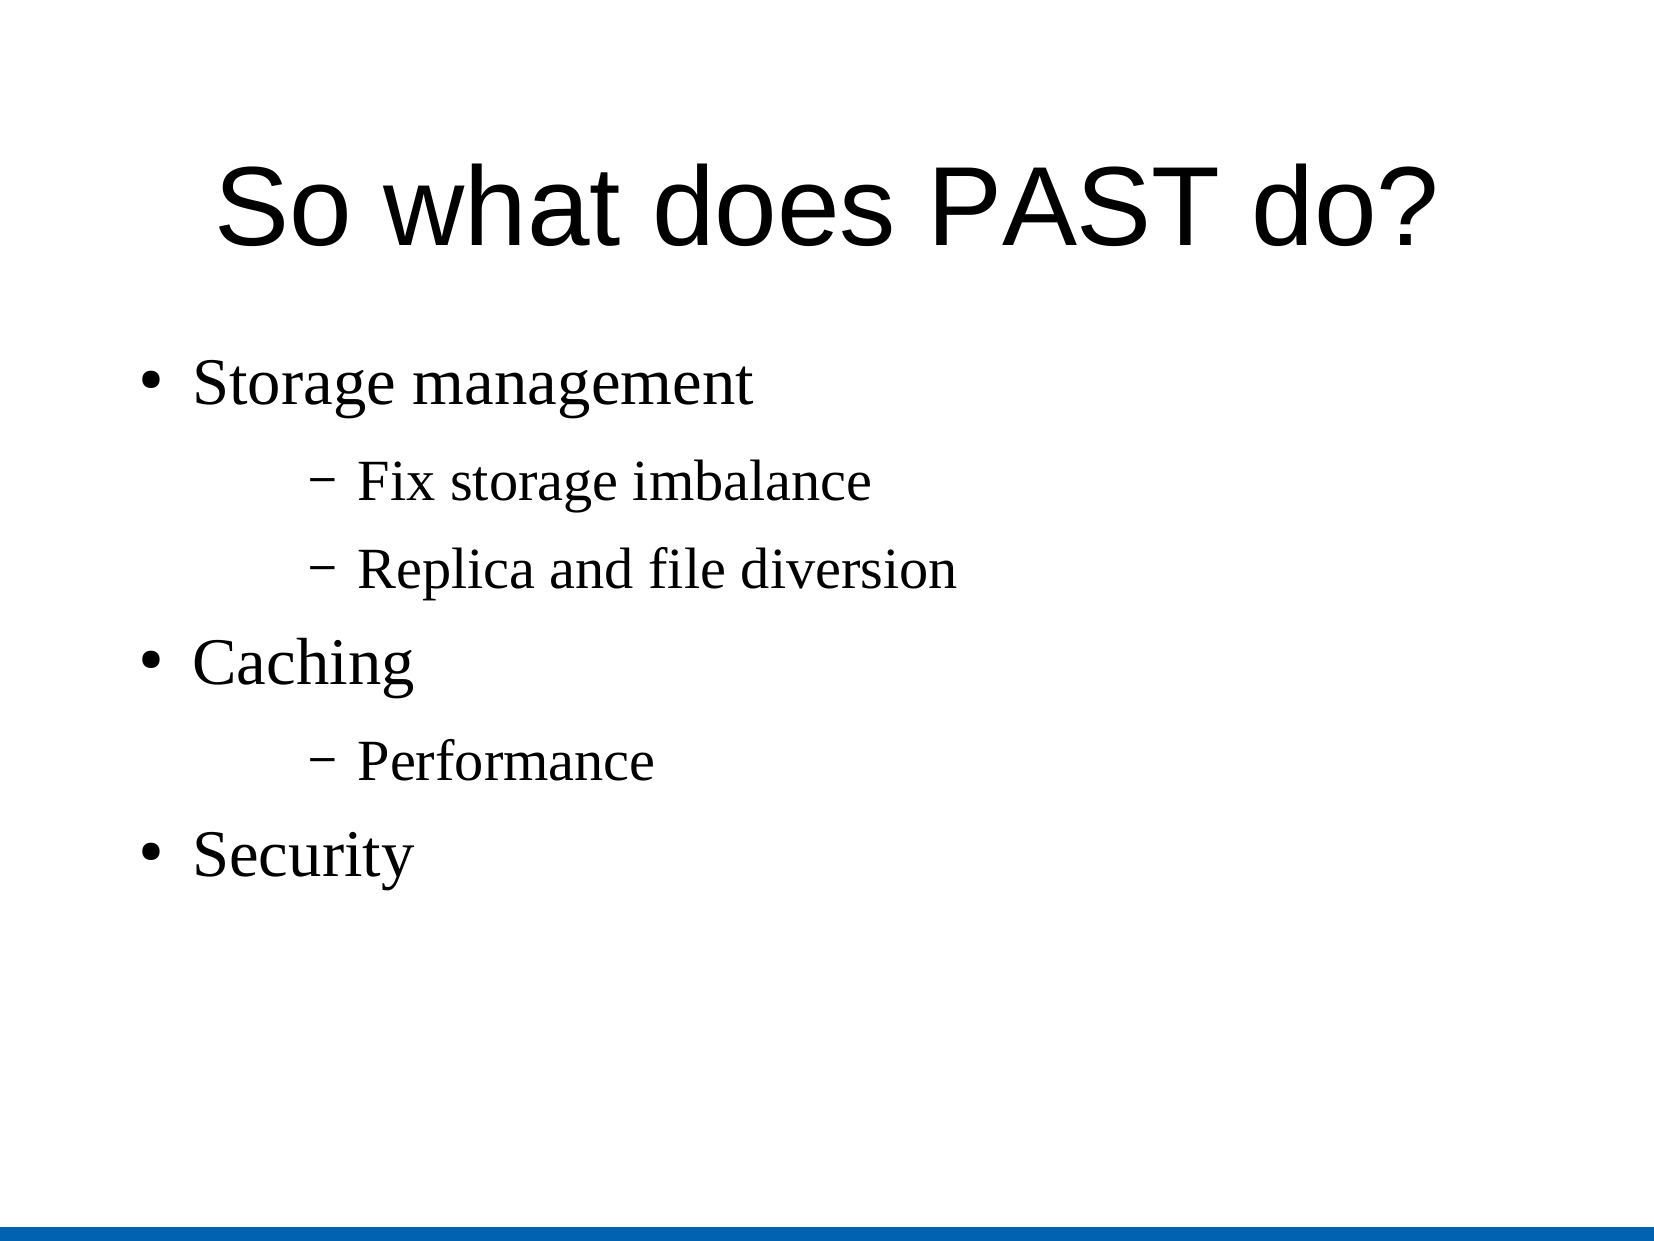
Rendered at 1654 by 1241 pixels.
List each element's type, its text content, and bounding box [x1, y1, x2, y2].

title So what does PAST do? [121, 102, 1533, 311]
list Storage management Fix storage imbalance Replica and file diversion Caching Performance Security [121, 344, 1533, 1127]
